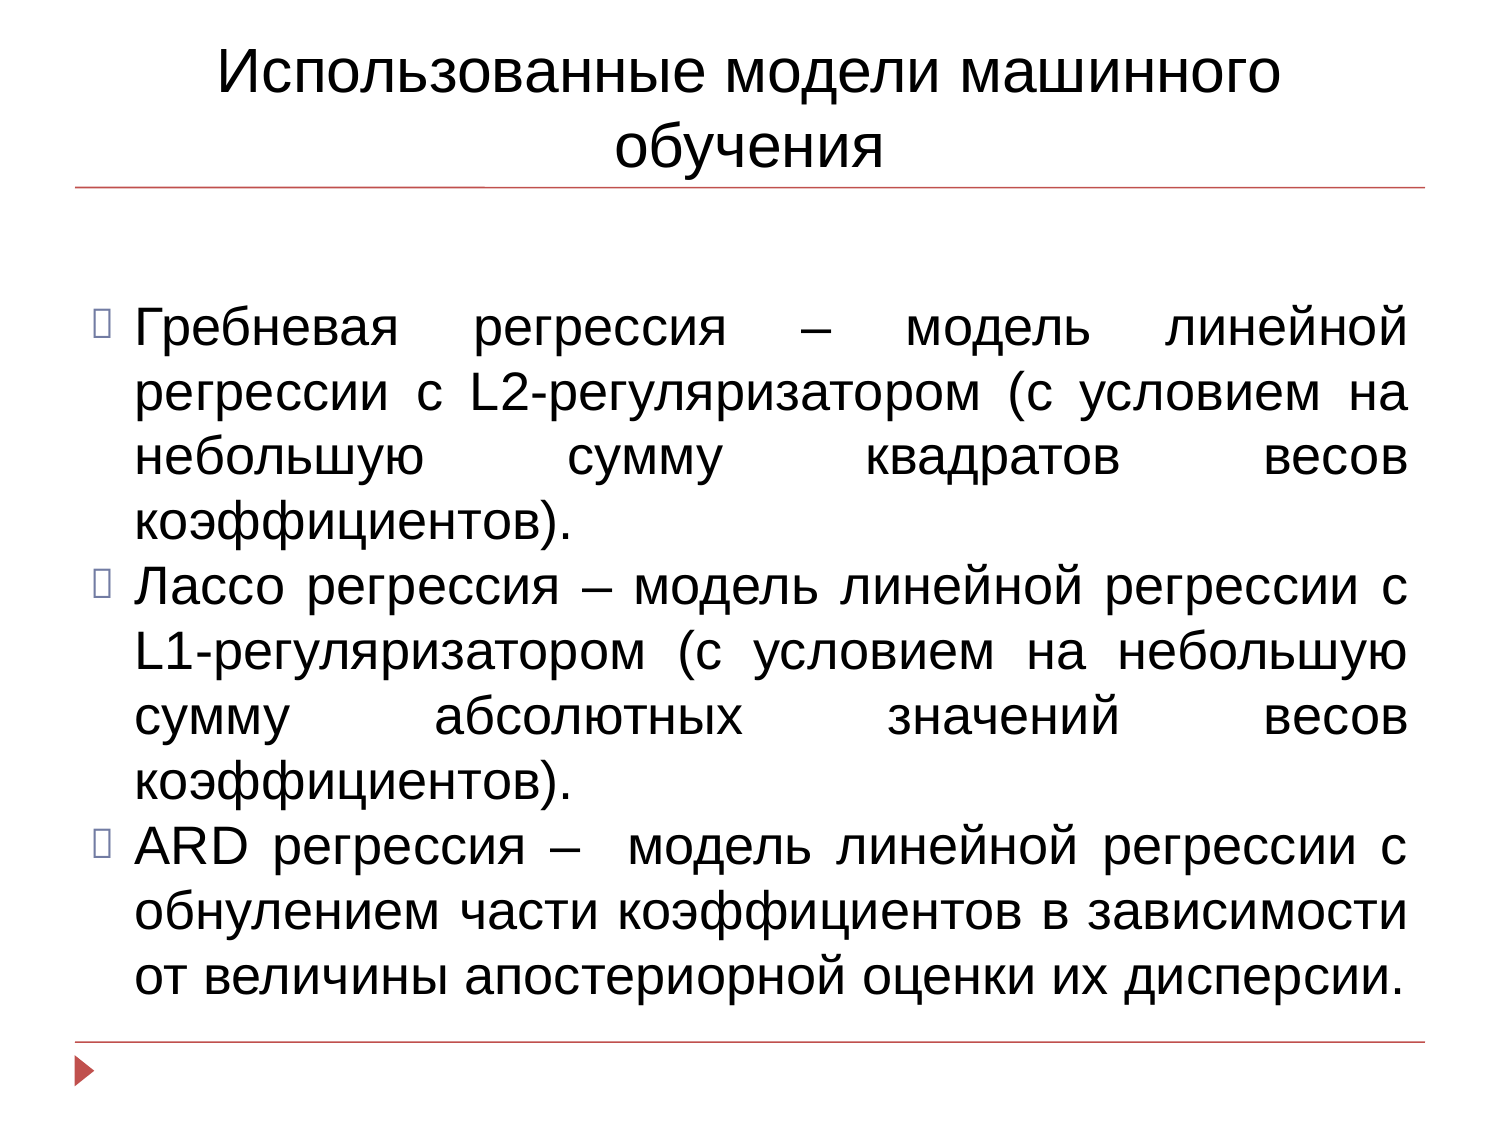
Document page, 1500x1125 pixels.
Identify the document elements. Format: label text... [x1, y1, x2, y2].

text_box Использованные модели машинного обучения [75, 24, 1425, 188]
text_box Гребневая регрессия – модель линейной регрессии с L2-регуляризатором (с условием на небольшую сумму квадратов весов коэффициентов). Лассо регрессия – модель линейной регрессии с L1-регуляризатором (с условием на небольшую сумму абсолютных значений весов коэффициентов). ARD регрессия – модель линейной регрессии с обнулением части коэффициентов в зависимости от величины апостериорной оценки их дисперсии. [75, 283, 1425, 1010]
